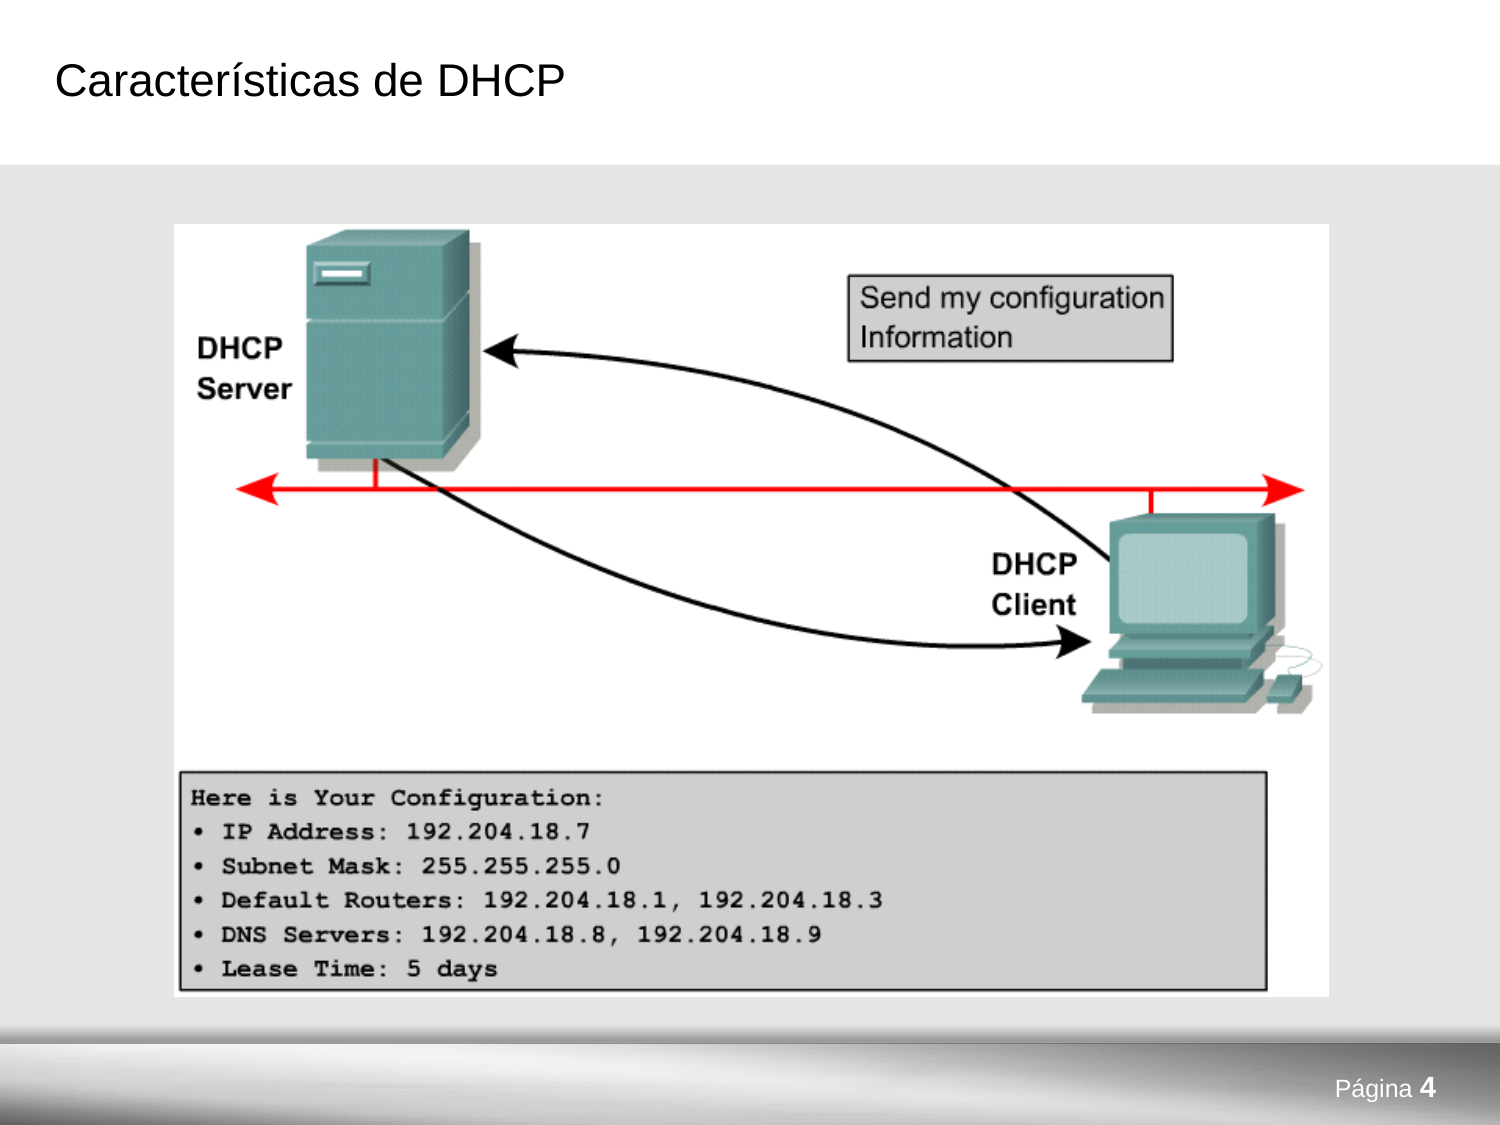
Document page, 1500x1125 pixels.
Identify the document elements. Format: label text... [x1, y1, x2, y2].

picture [174, 224, 1329, 997]
title Características de DHCP [24, 36, 1476, 113]
picture [0, 1044, 1500, 1125]
